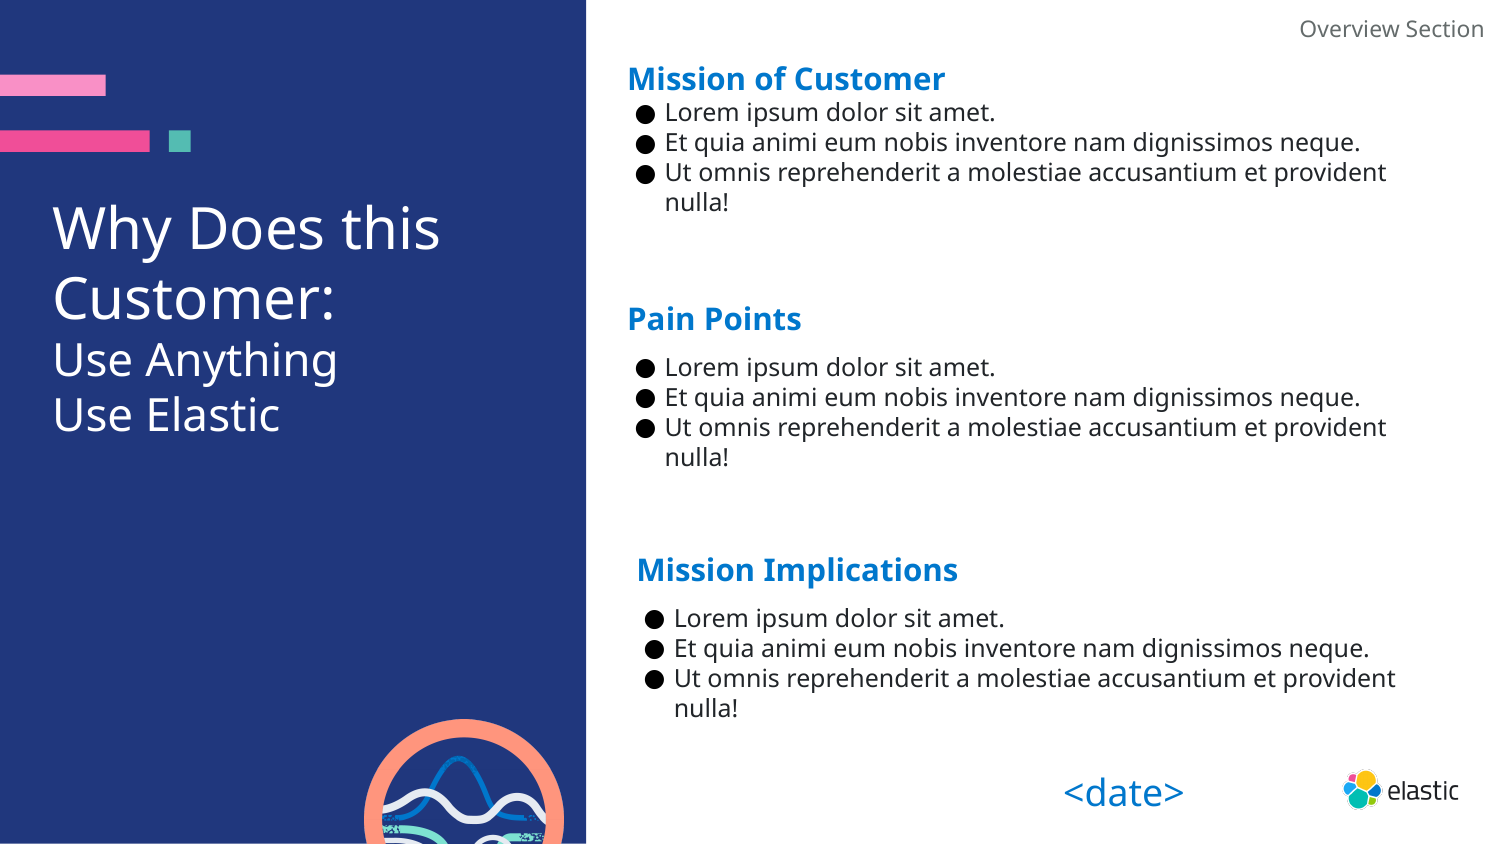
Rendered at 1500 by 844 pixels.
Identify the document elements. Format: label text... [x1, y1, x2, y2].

text_box Pain Points Lorem ipsum dolor sit amet. Et quia animi eum nobis inventore nam dignissimos neque. Ut omnis reprehenderit a molestiae accusantium et provident nulla! [627, 298, 1410, 537]
text_box <date> [1048, 753, 1318, 821]
text_box Mission Implications Lorem ipsum dolor sit amet. Et quia animi eum nobis inventore nam dignissimos neque. Ut omnis reprehenderit a molestiae accusantium et provident nulla! [628, 549, 1408, 779]
picture [364, 719, 564, 844]
text_box Mission of Customer Lorem ipsum dolor sit amet. Et quia animi eum nobis inventore nam dignissimos neque. Ut omnis reprehenderit a molestiae accusantium et provident nulla! [627, 59, 1410, 289]
picture [1342, 769, 1459, 810]
title Why Does this Customer: Use Anything Use Elastic [37, 183, 584, 686]
text_box Overview Section [1252, 0, 1500, 55]
